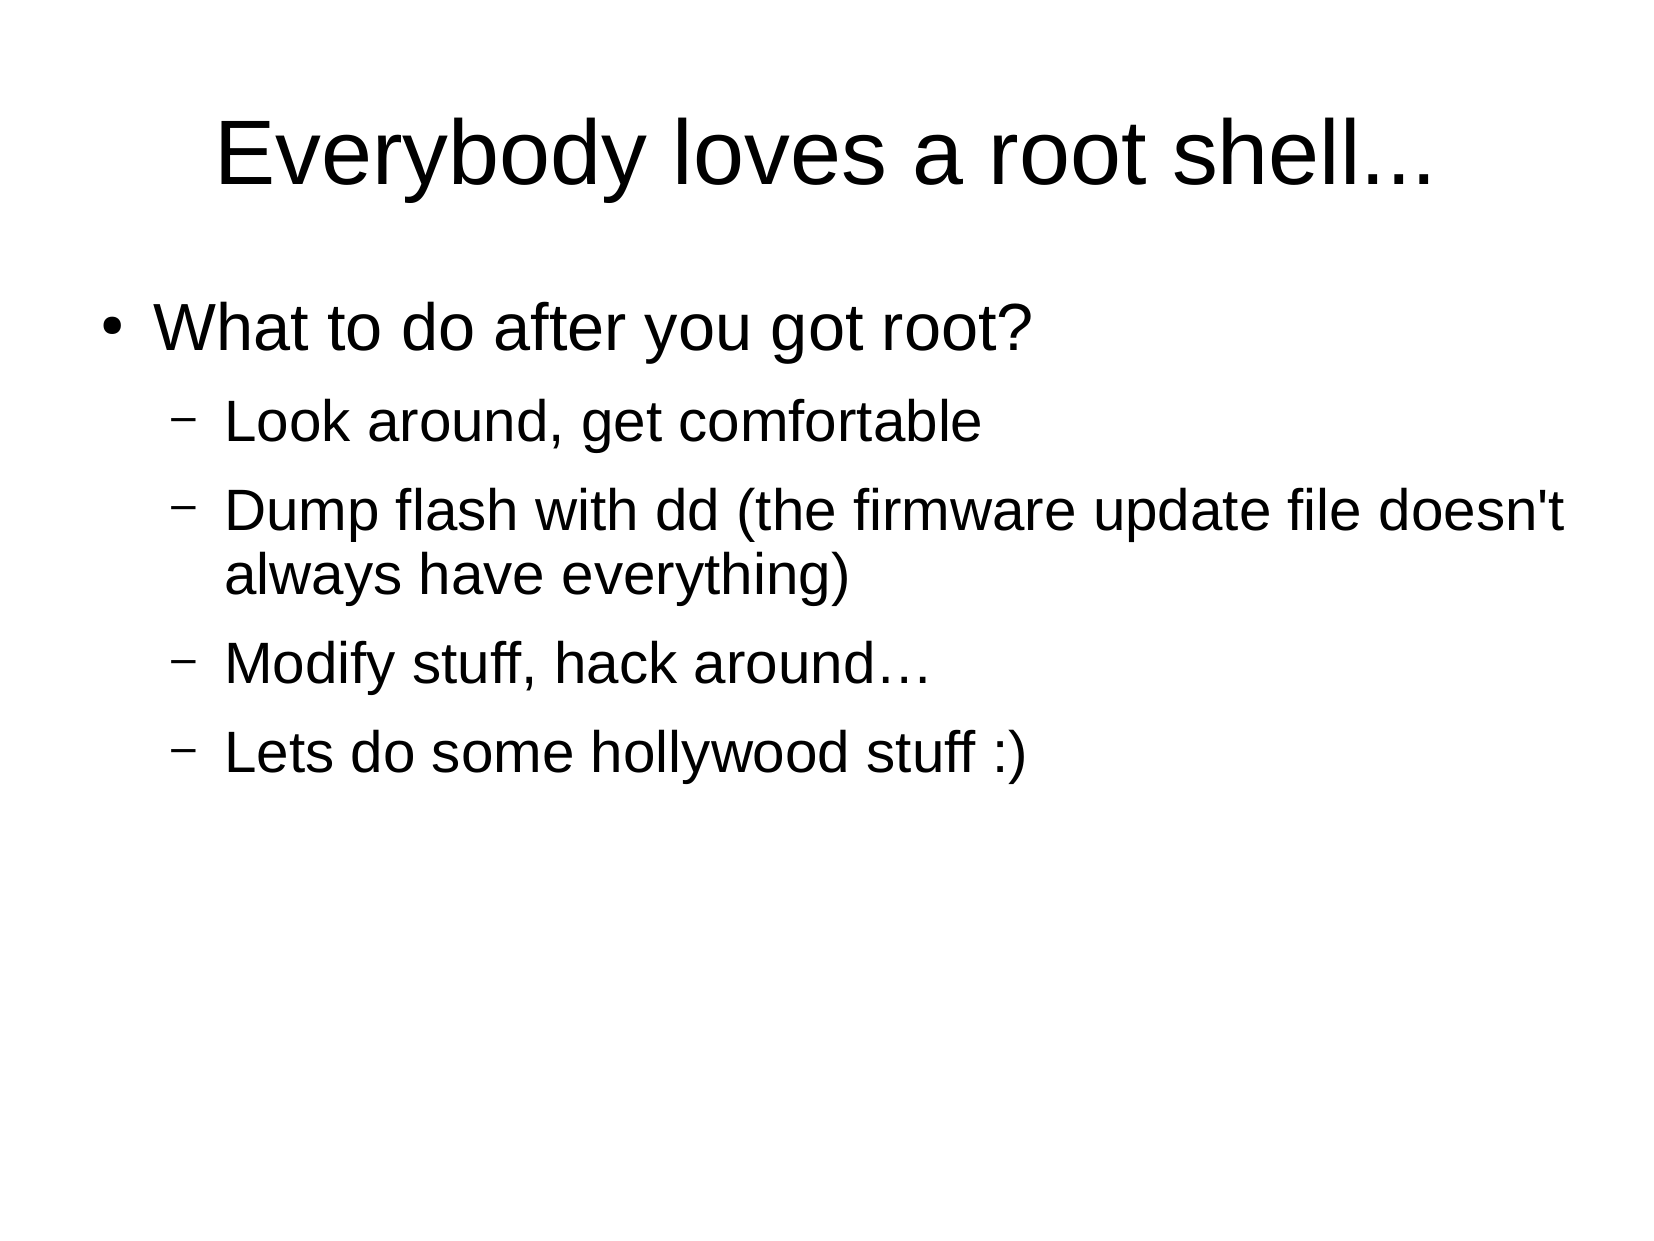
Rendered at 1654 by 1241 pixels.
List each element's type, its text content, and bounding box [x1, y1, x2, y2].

list What to do after you got root? Look around, get comfortable Dump flash with dd (the firmware update file doesn't always have everything) Modify stuff, hack around… Lets do some hollywood stuff :) [82, 290, 1571, 1010]
title Everybody loves a root shell... [82, 49, 1571, 257]
